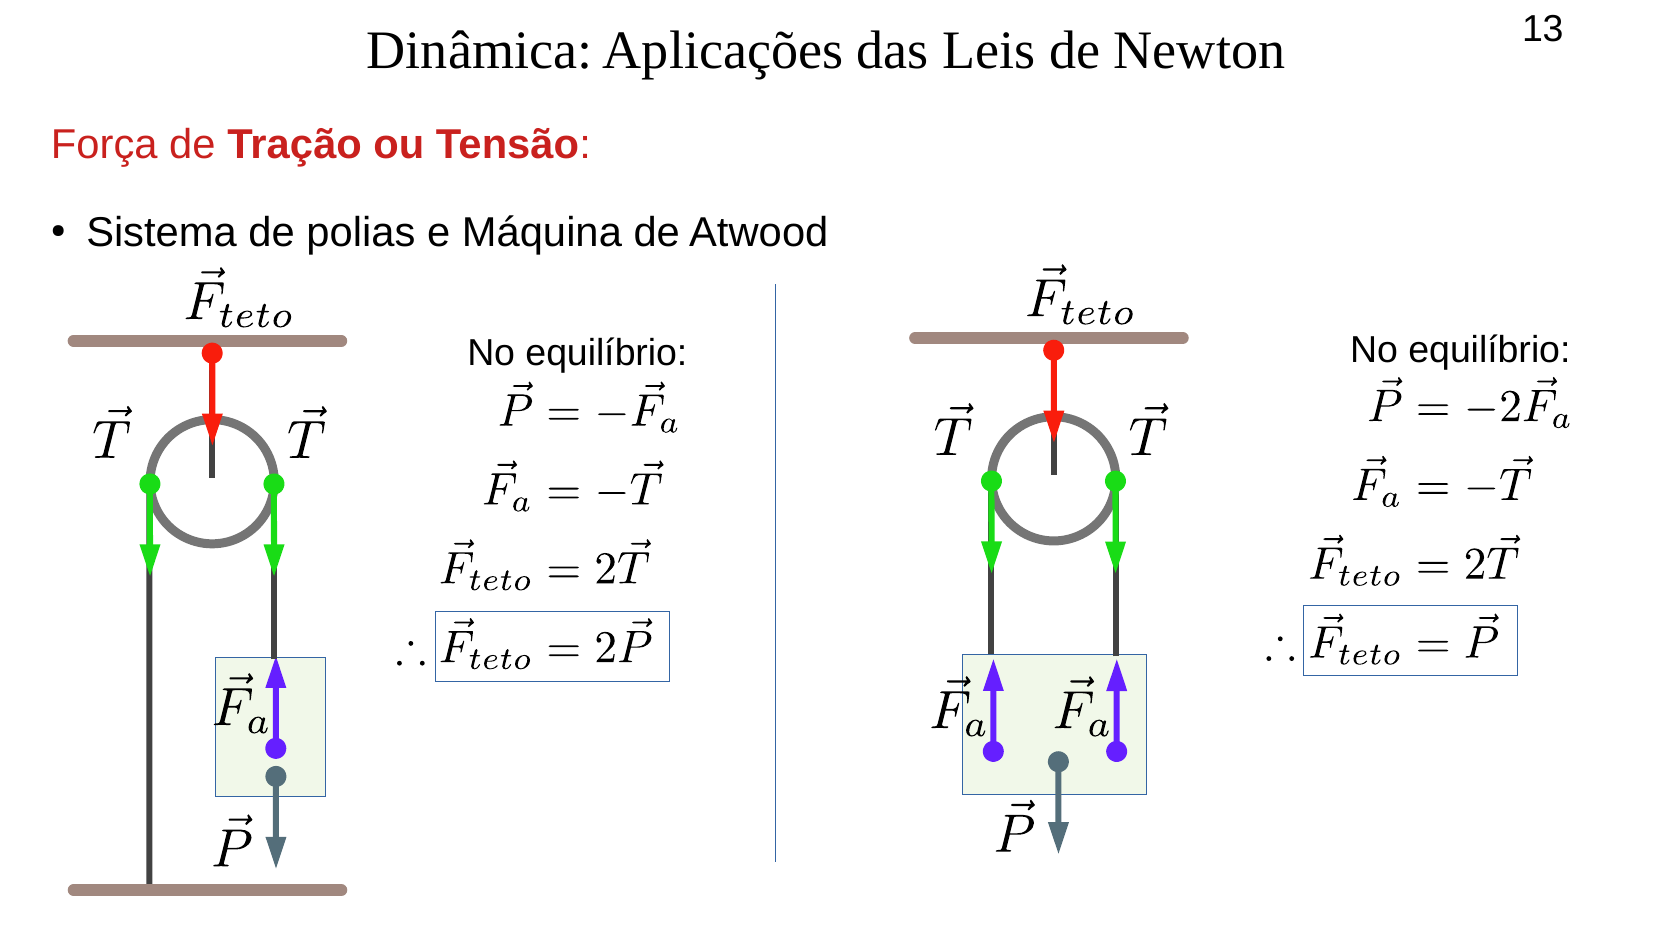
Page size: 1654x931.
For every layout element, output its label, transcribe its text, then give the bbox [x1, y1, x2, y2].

picture [436, 612, 669, 672]
picture [287, 405, 327, 458]
text_box Força de Tração ou Tensão: Sistema de polias e Máquina de Atwood [36, 112, 1572, 263]
picture [1050, 674, 1111, 739]
text_box No equilíbrio: [452, 324, 703, 381]
picture [211, 814, 253, 867]
picture [1265, 376, 1570, 665]
picture [1128, 402, 1169, 456]
text_box No equilíbrio: [1335, 321, 1586, 378]
picture [927, 674, 988, 739]
picture [933, 402, 974, 455]
picture [1022, 262, 1135, 327]
picture [993, 799, 1035, 852]
picture [92, 405, 133, 458]
picture [393, 379, 680, 672]
text_box Dinâmica: Aplicações das Leis de Newton [352, 0, 1302, 88]
text_box [215, 657, 326, 797]
picture [1304, 606, 1517, 665]
picture [209, 671, 270, 736]
text_box <number> [1507, 0, 1654, 71]
picture [181, 265, 294, 330]
text_box [215, 657, 274, 671]
text_box [962, 654, 1147, 795]
